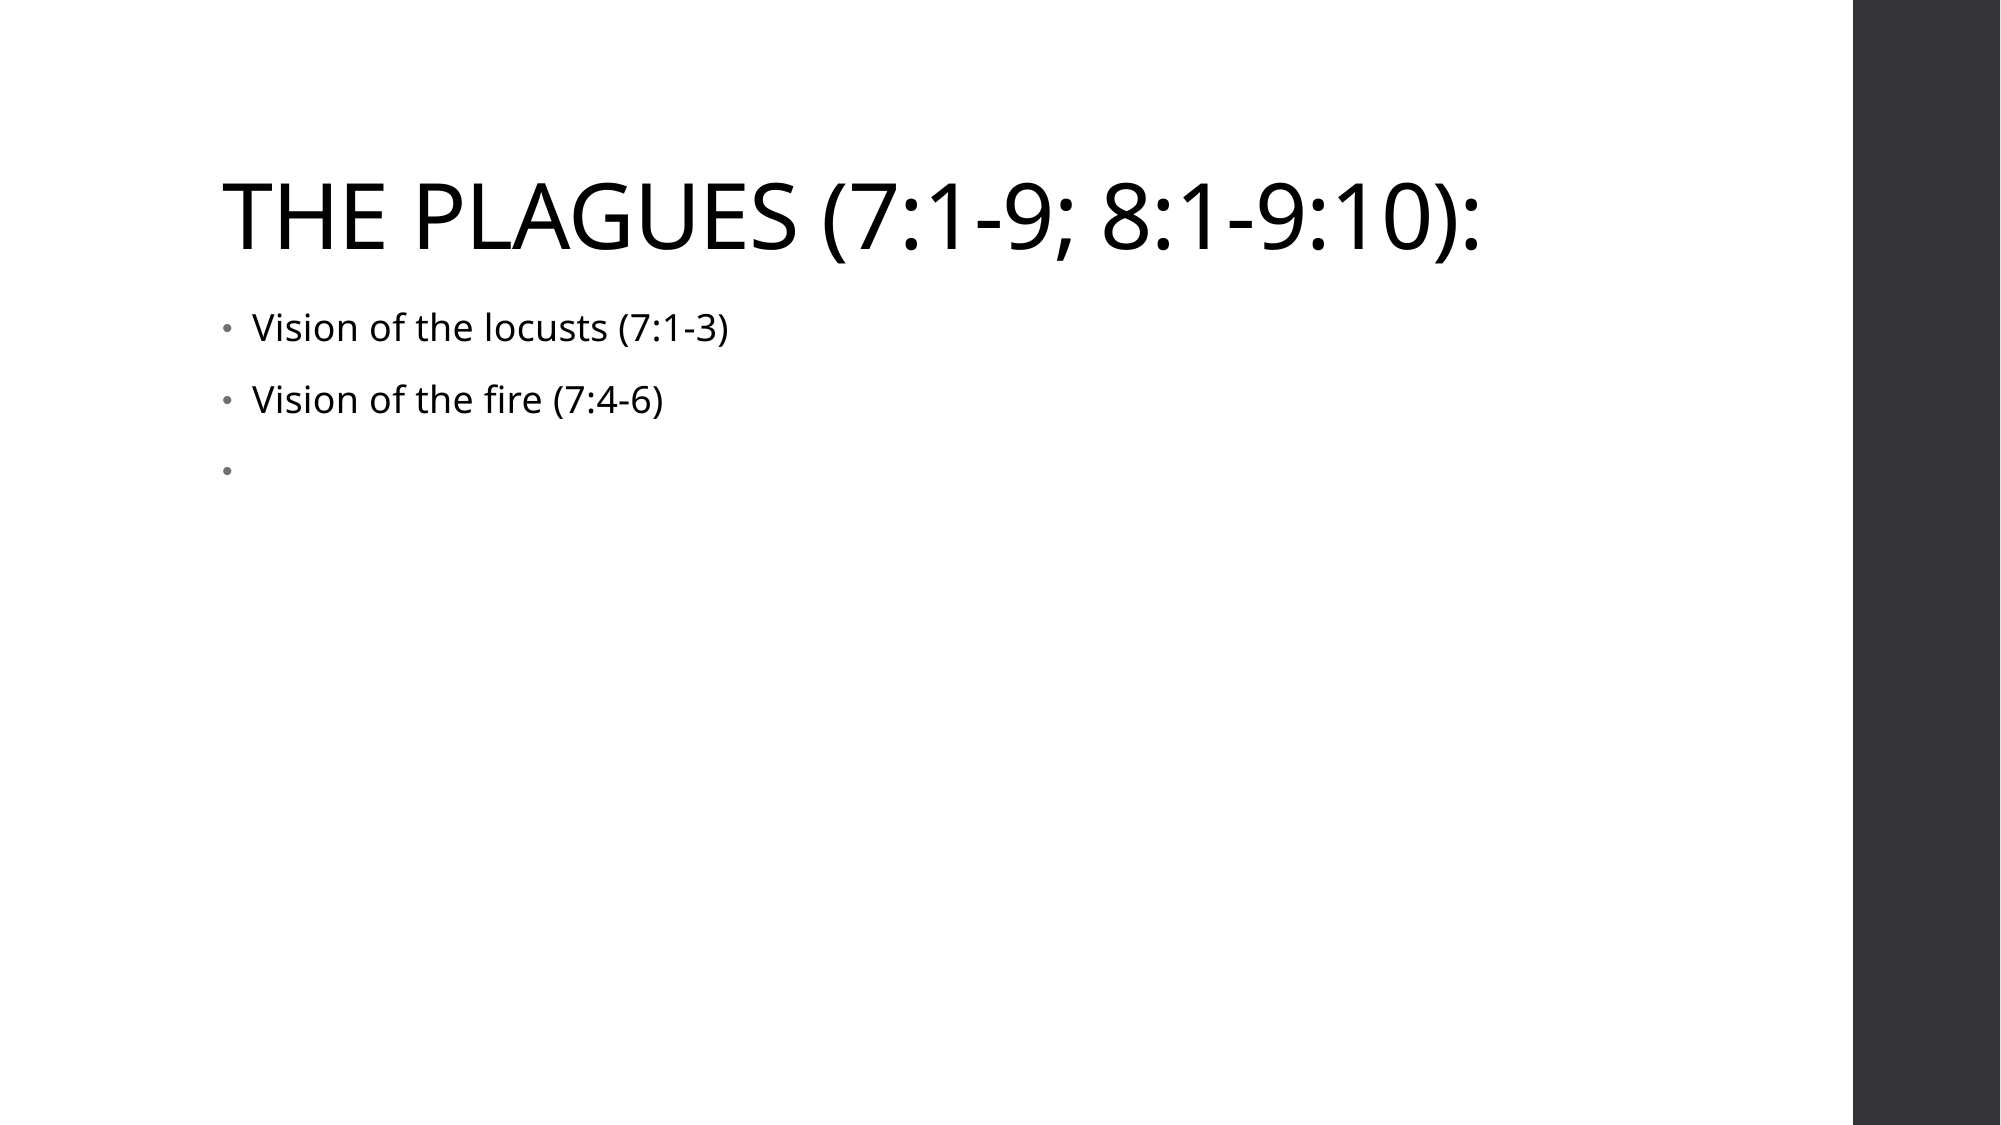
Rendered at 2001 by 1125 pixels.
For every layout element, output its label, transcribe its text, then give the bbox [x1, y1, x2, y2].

title THE PLAGUES (7:1-9; 8:1-9:10): [206, 60, 1797, 278]
list Vision of the locusts (7:1-3) Vision of the fire (7:4-6) [206, 299, 1617, 1014]
